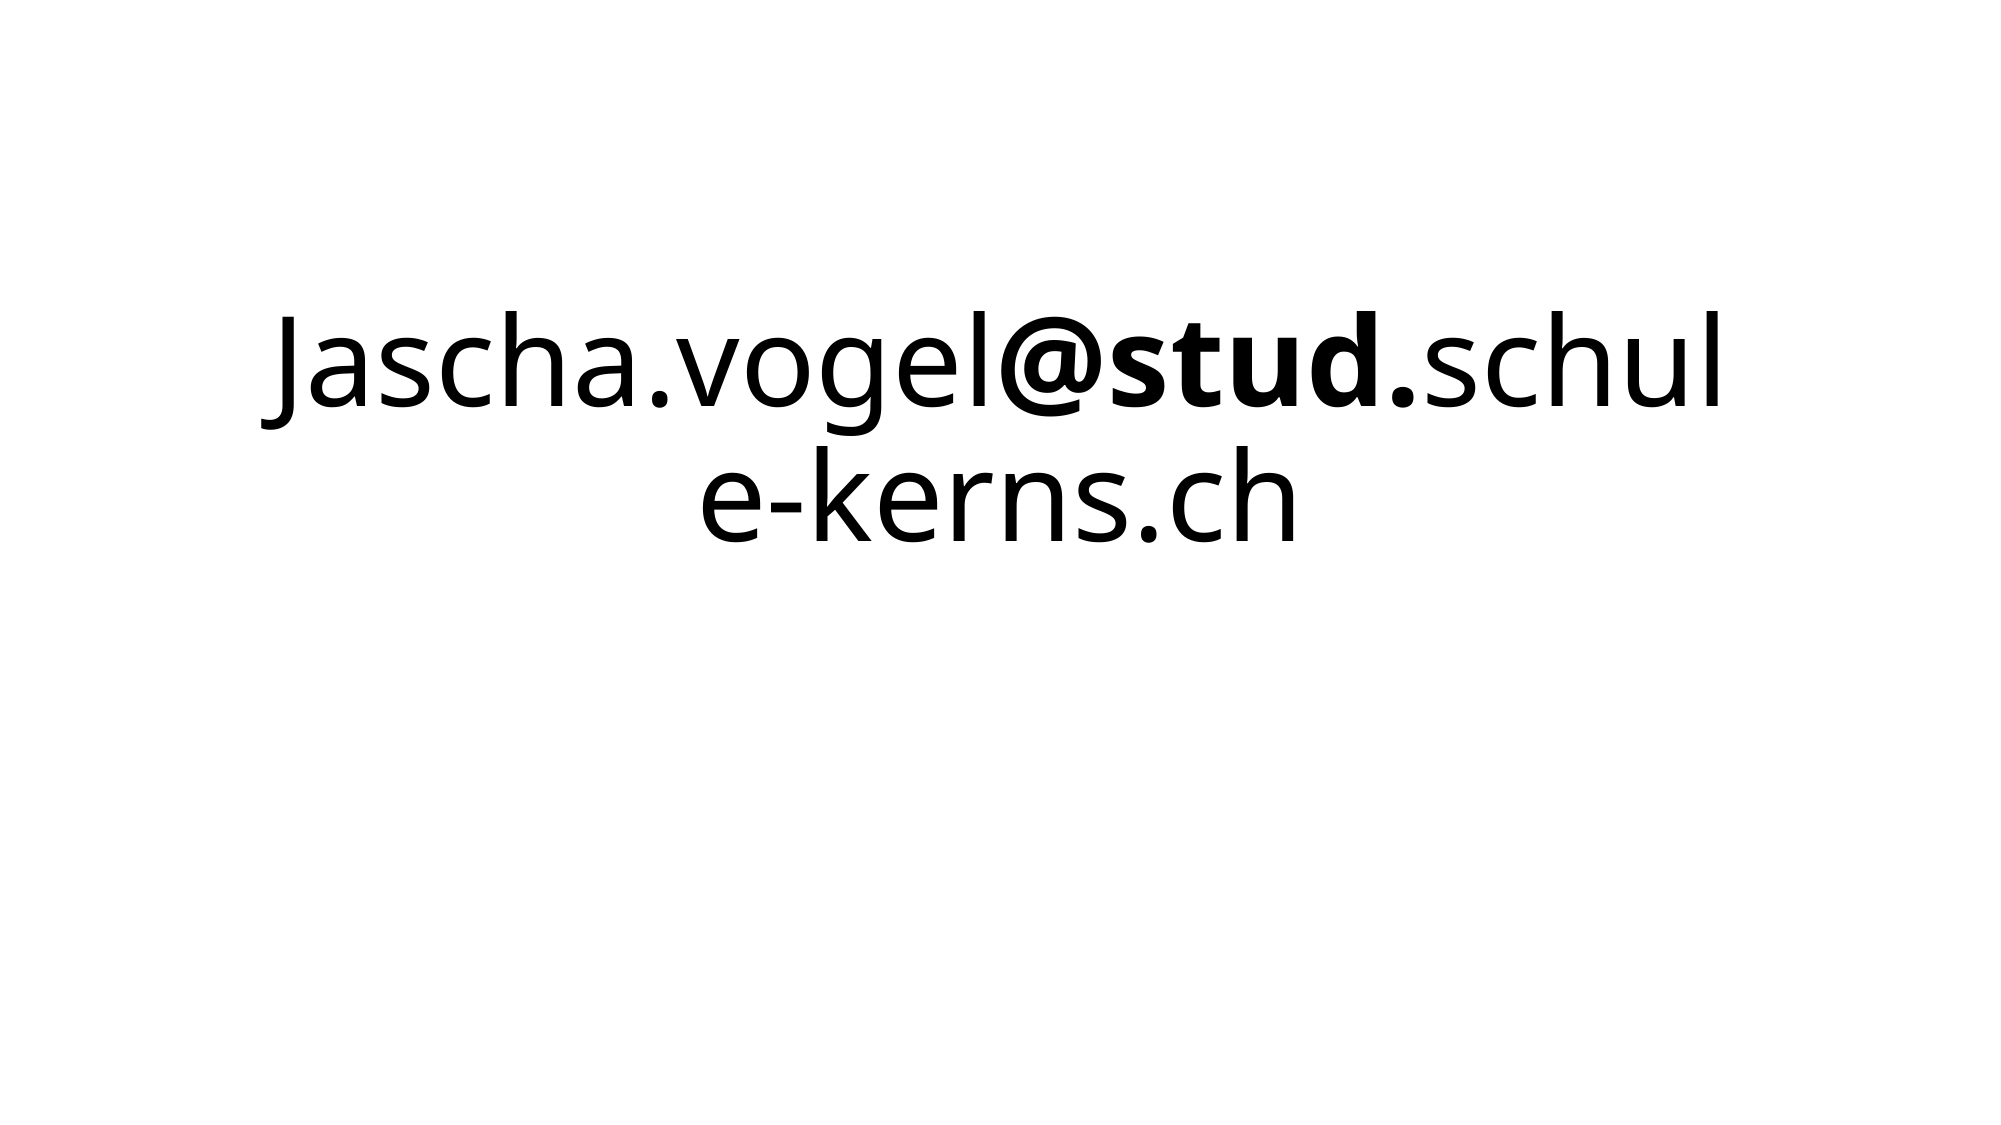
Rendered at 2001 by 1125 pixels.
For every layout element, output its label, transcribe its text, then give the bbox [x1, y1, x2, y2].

title Jascha.vogel@stud.schule-kerns.ch [249, 184, 1750, 576]
